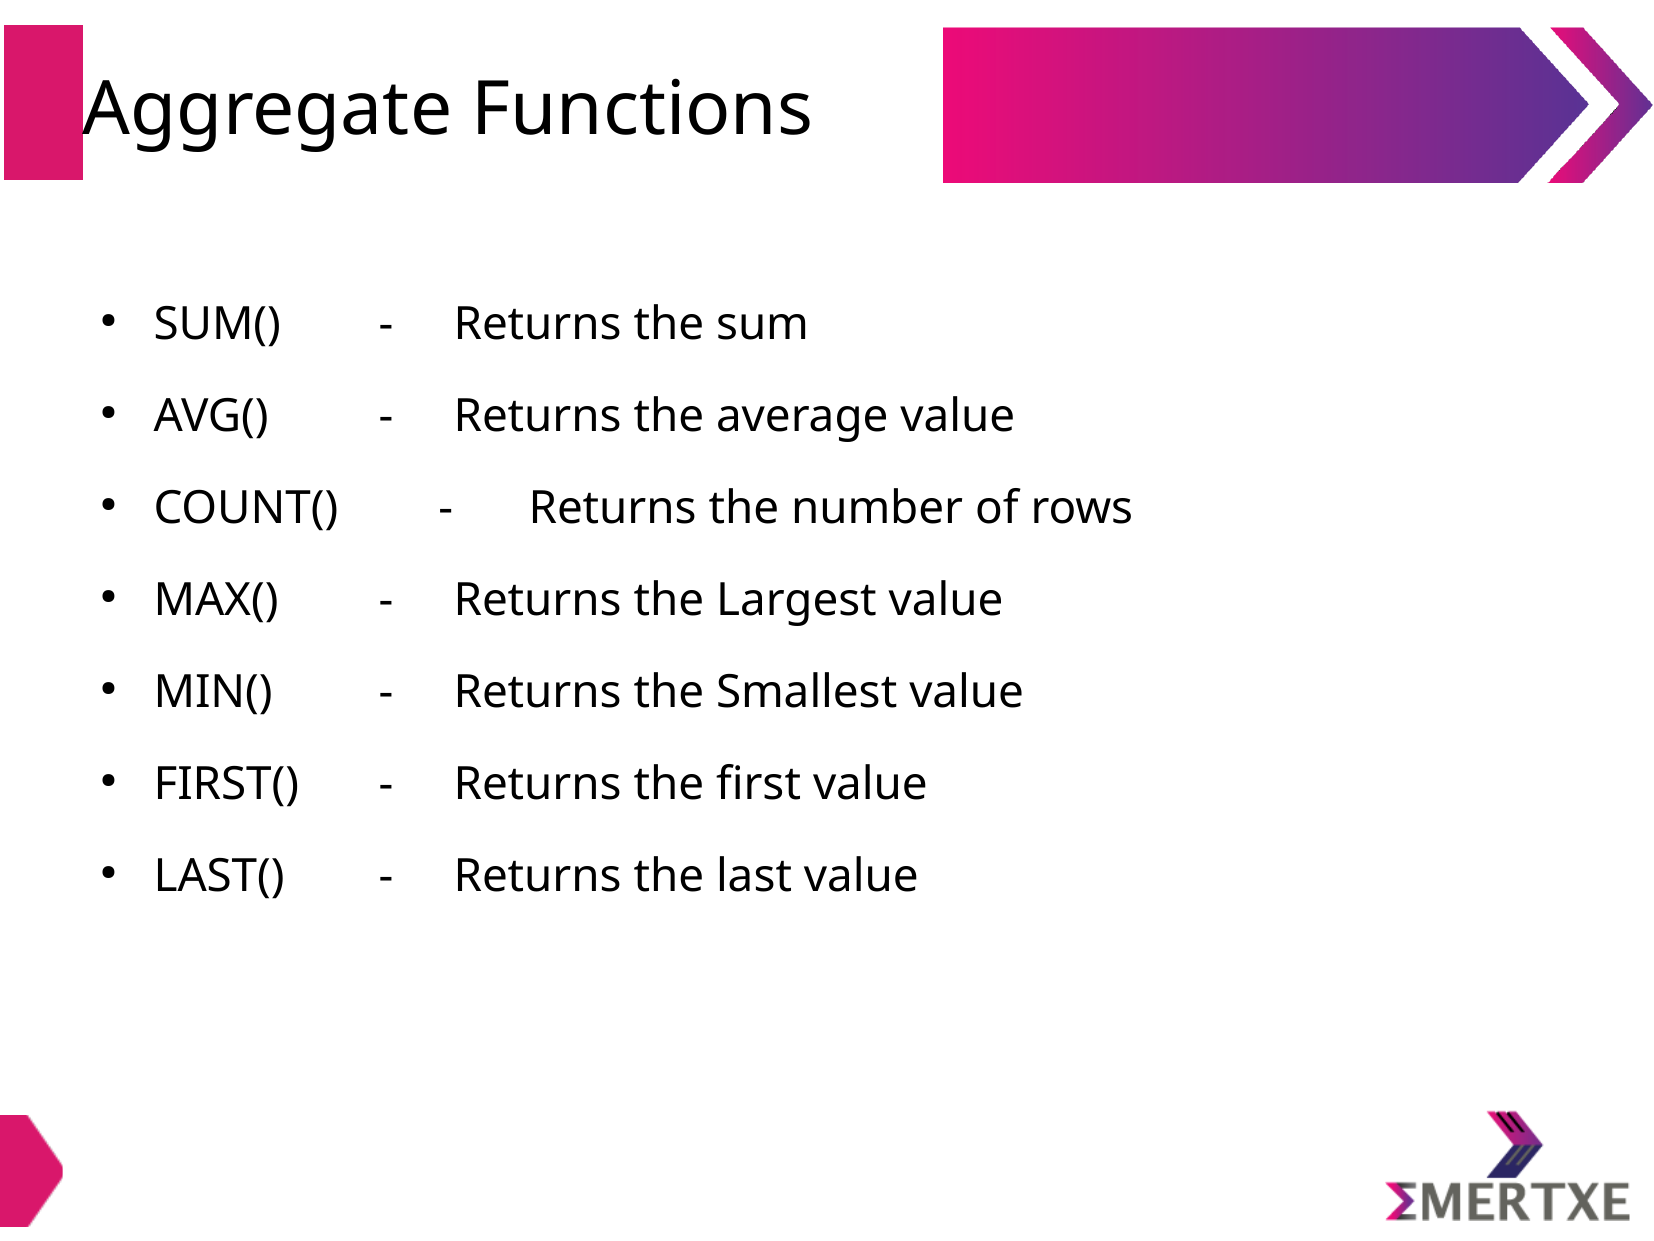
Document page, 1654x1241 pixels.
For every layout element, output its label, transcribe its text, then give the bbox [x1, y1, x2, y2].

picture [1385, 1107, 1631, 1221]
list SUM() - Returns the sum AVG() - Returns the average value COUNT() - Returns the number of rows MAX() - Returns the Largest value MIN() - Returns the Smallest value FIRST() - Returns the first value LAST() - Returns the last value [82, 290, 1571, 1010]
title Aggregate Functions [82, 2, 1571, 210]
picture [1571, 27, 1653, 183]
